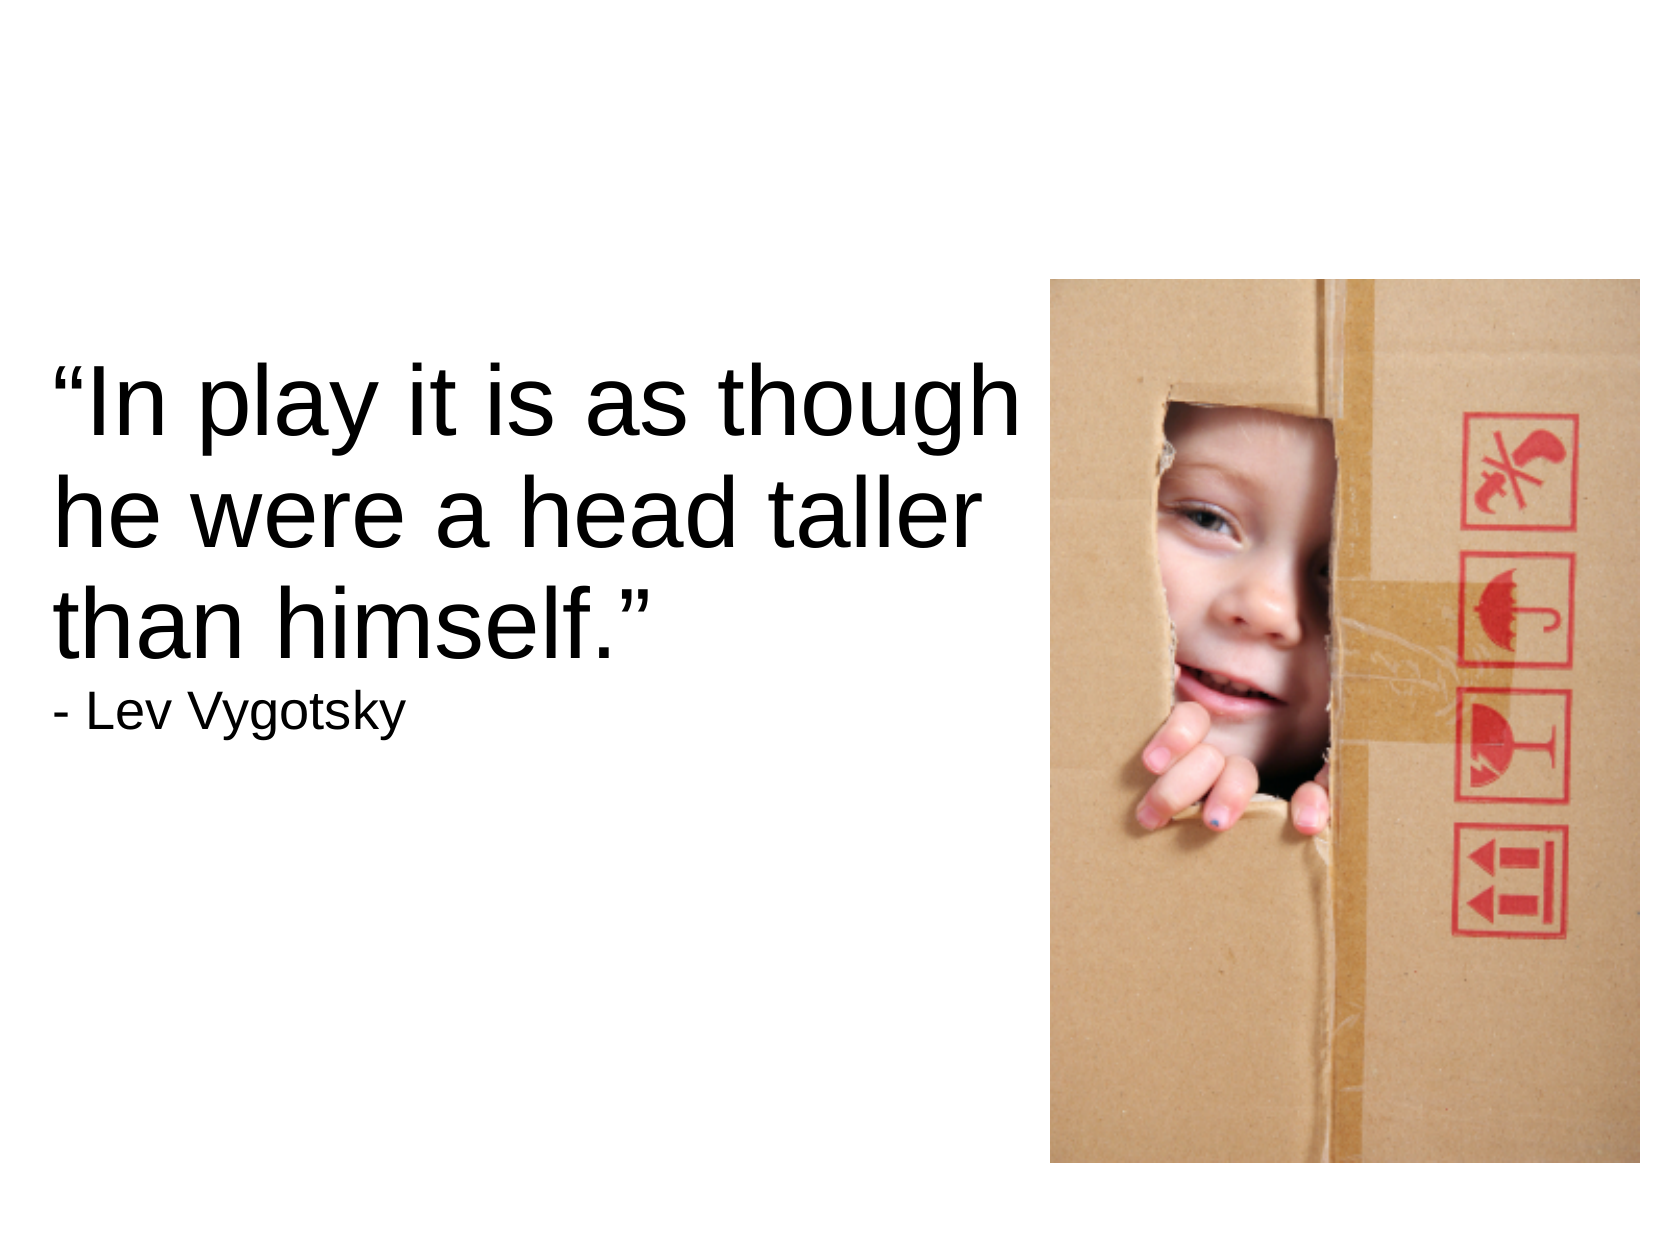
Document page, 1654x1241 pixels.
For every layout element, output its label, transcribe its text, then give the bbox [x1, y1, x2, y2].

picture [1050, 279, 1640, 1163]
text_box “In play it is as though he were a head taller than himself.” - Lev Vygotsky [37, 337, 1050, 863]
